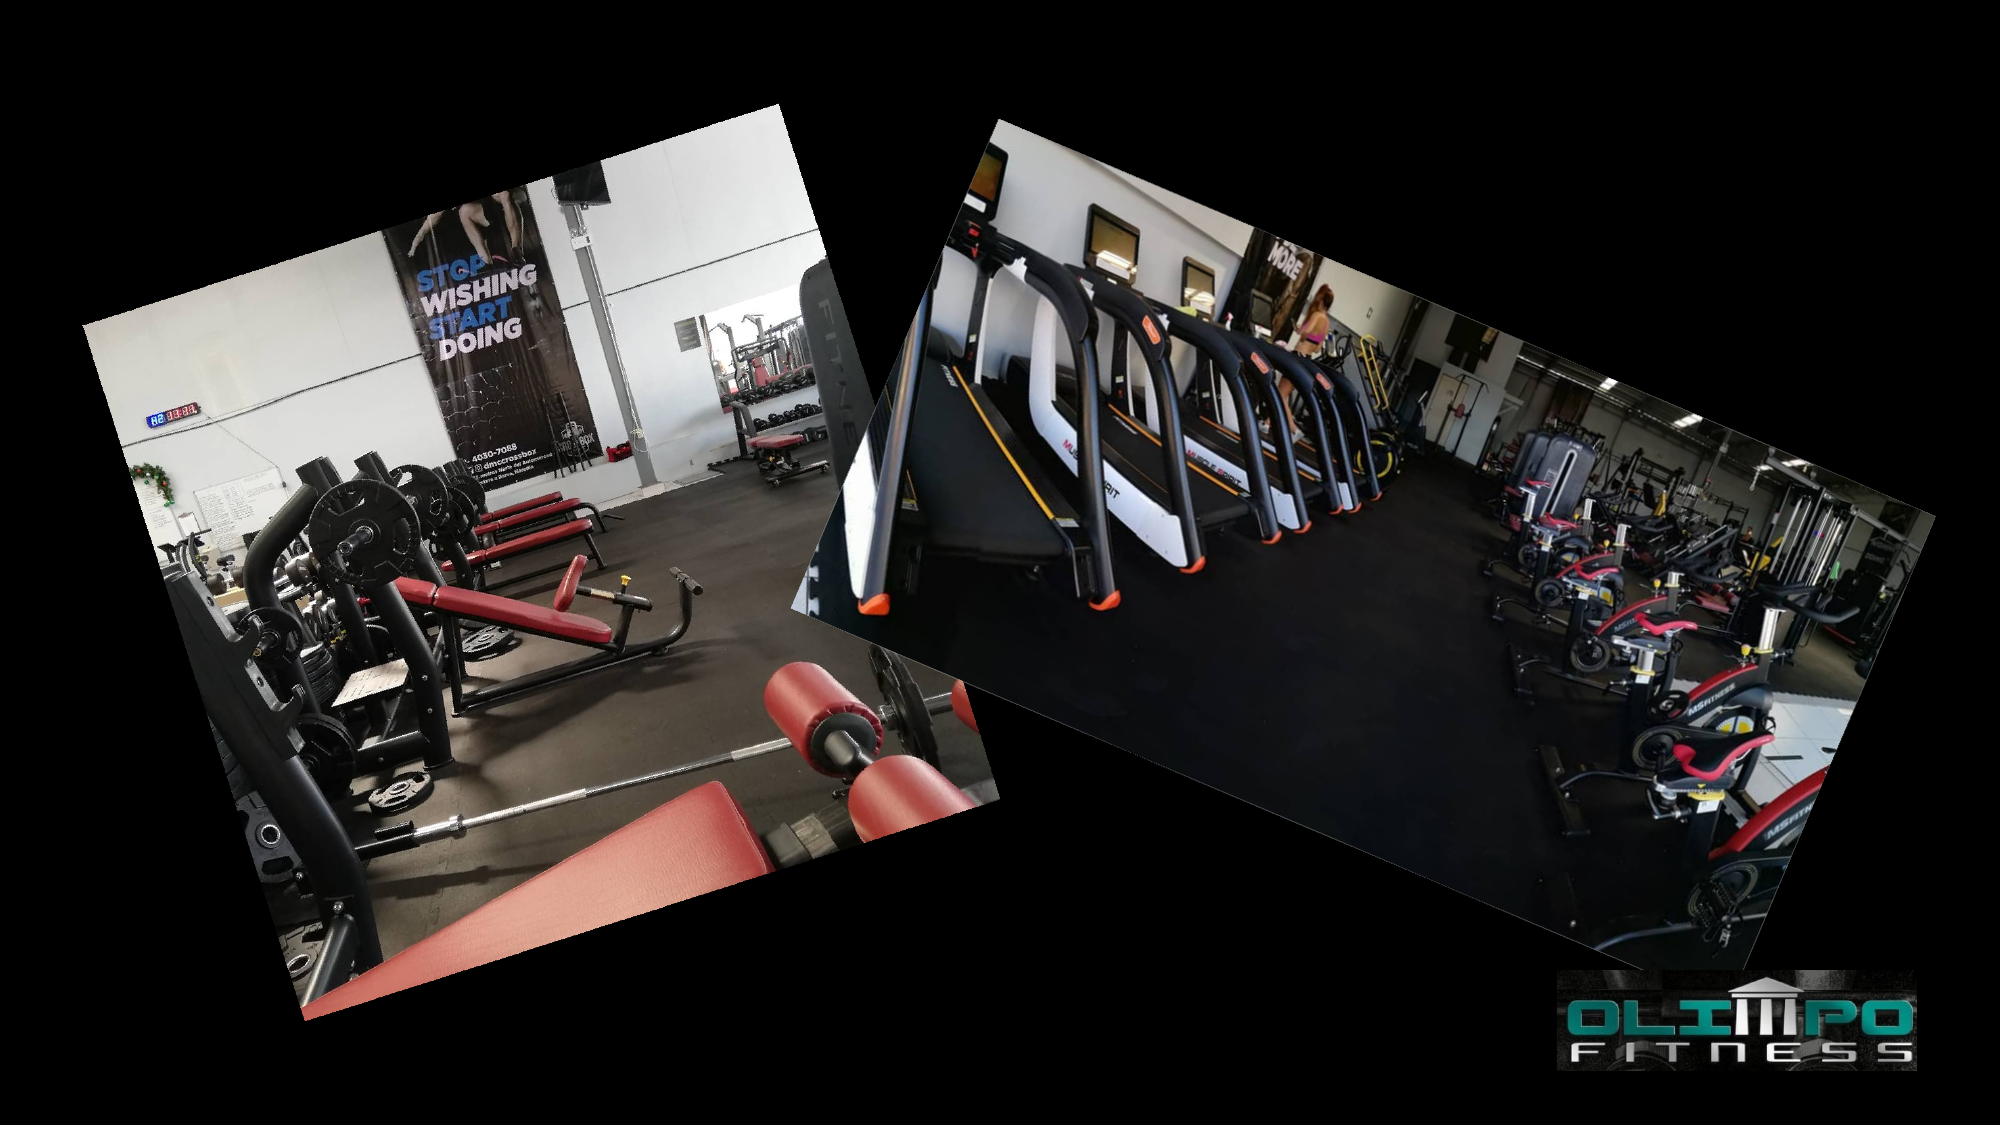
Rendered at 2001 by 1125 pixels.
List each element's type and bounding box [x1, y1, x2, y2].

picture [82, 103, 1936, 1071]
